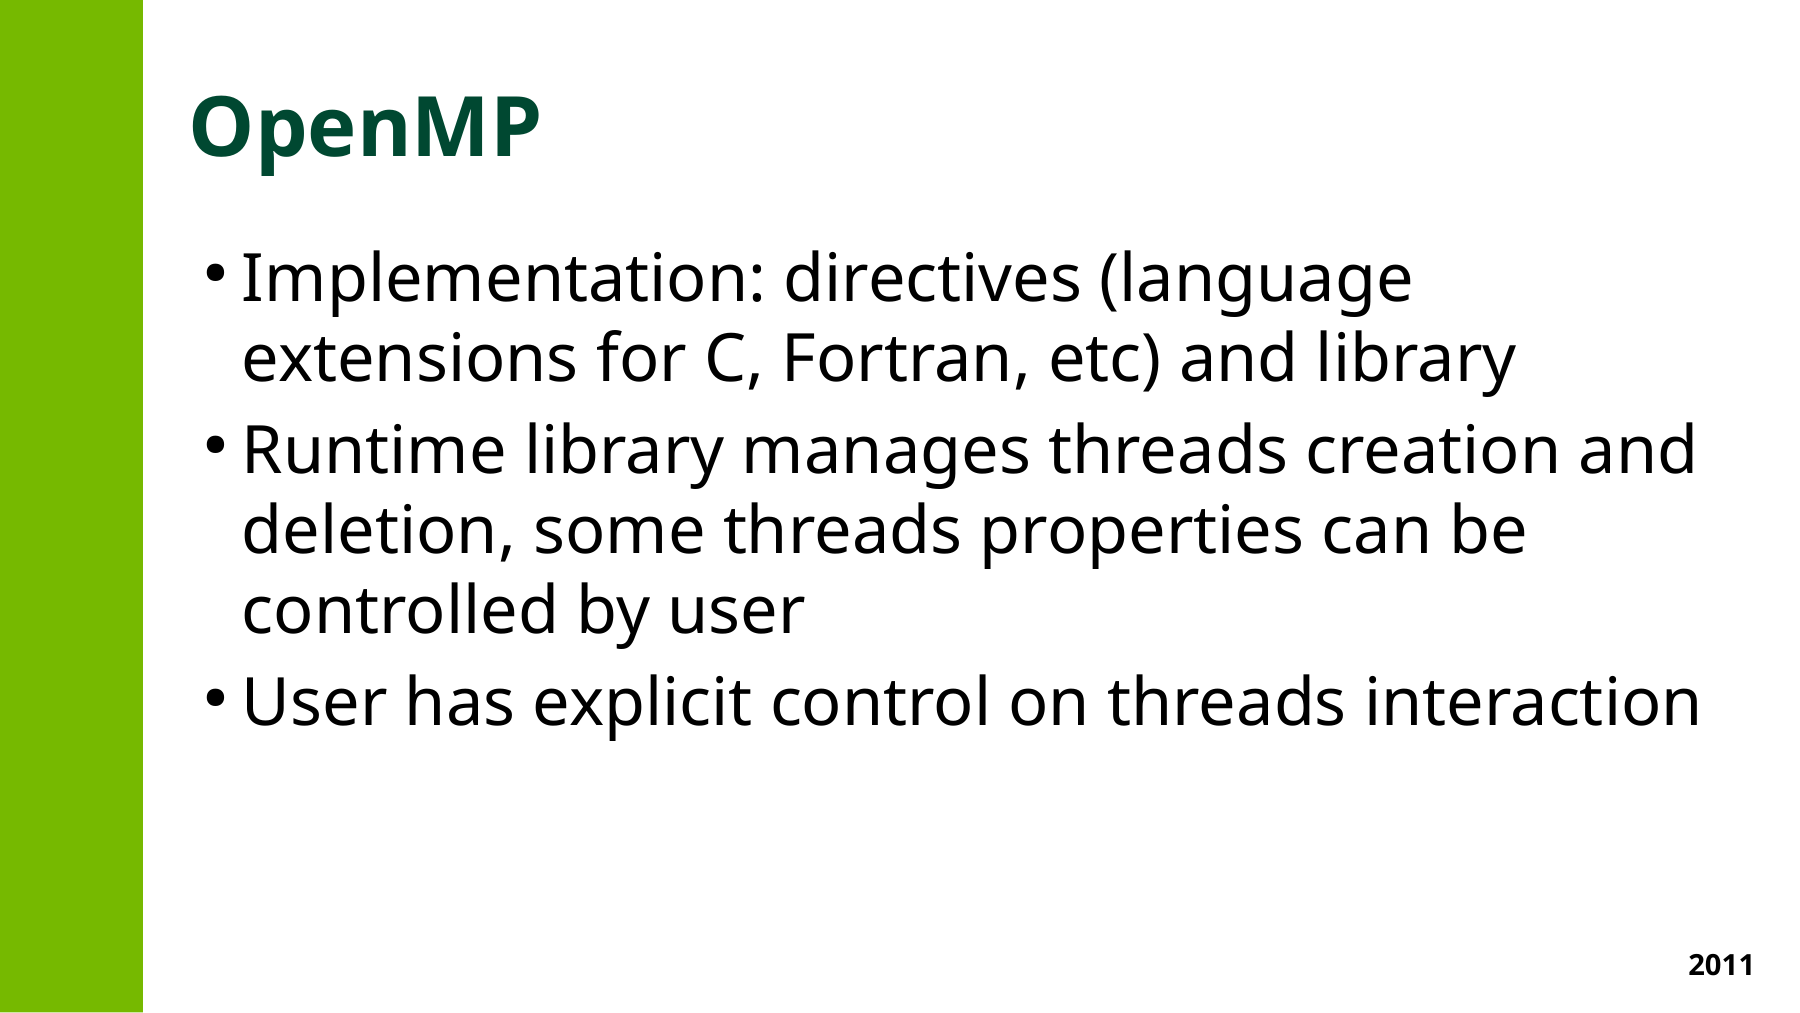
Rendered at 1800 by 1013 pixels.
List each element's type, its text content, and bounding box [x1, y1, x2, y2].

list Implementation: directives (language extensions for C, Fortran, etc) and library Runtime library manages threads creation and deletion, some threads properties can be controlled by user User has explicit control on threads interaction [188, 227, 1733, 976]
title OpenMP [188, 40, 1733, 211]
